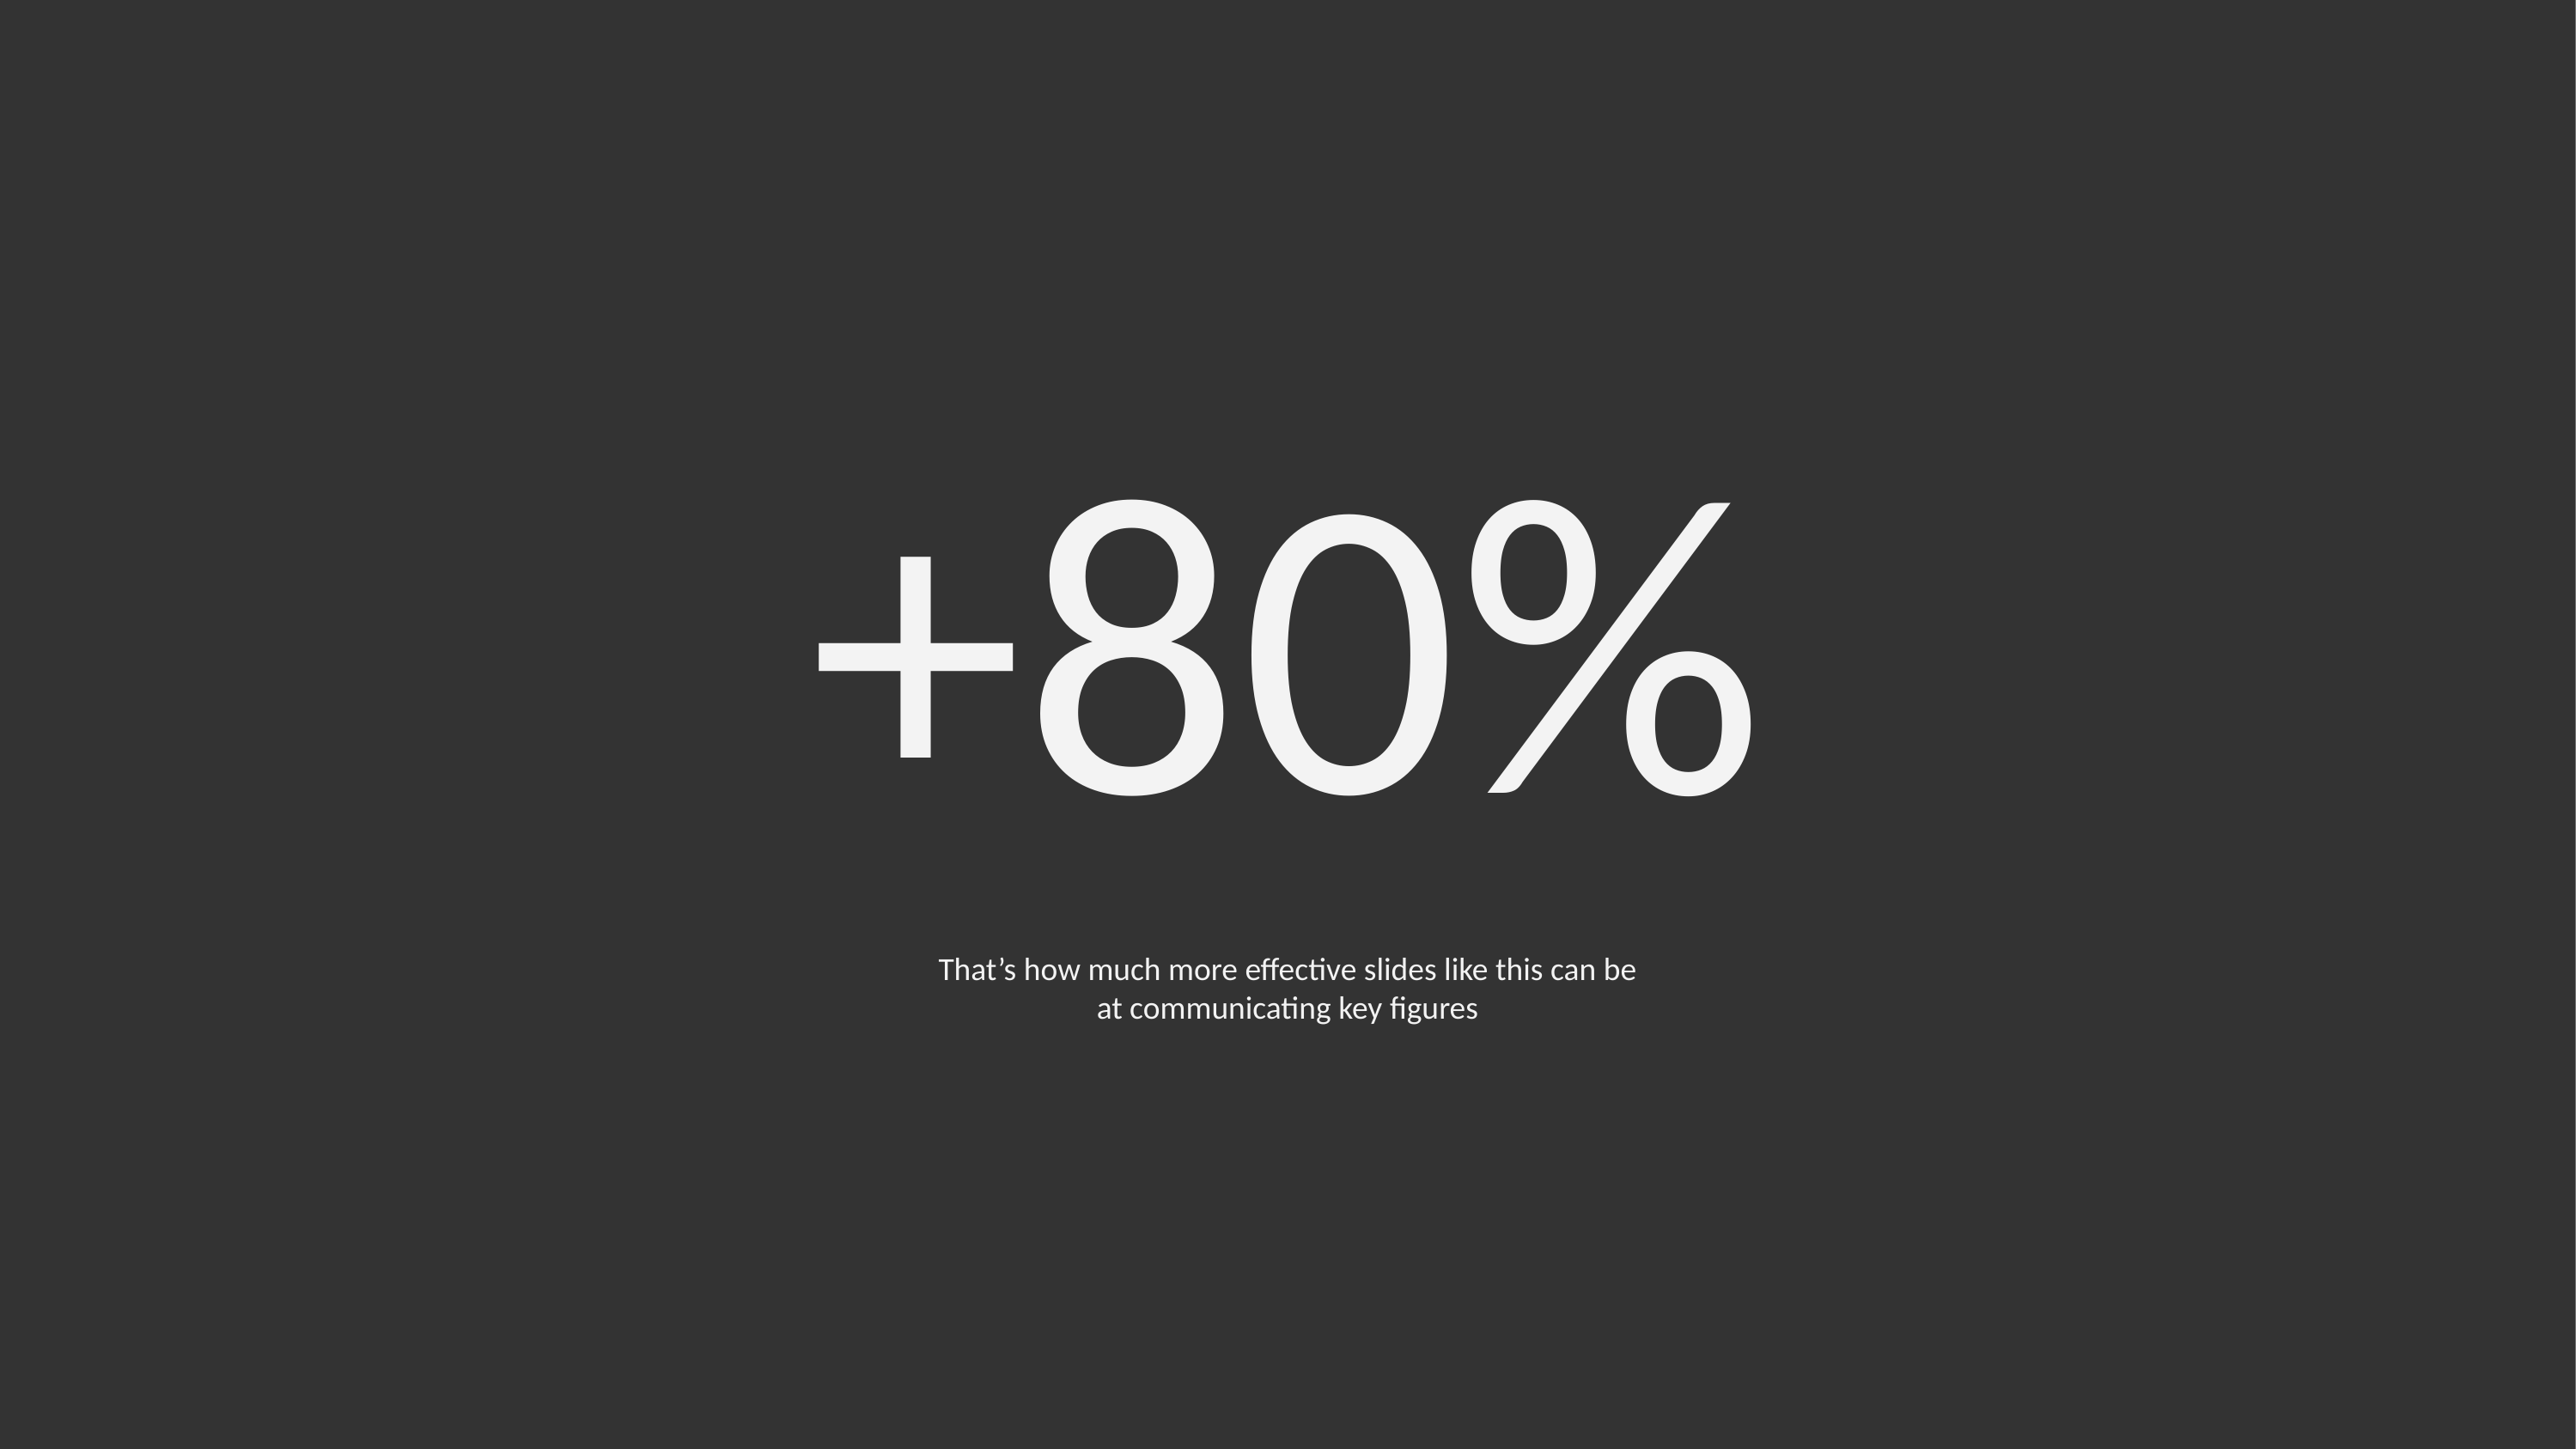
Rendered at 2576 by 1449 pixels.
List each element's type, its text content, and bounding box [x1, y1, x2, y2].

title +80% [130, 351, 2446, 905]
list That’s how much more effective slides like this can be at communicating key figures [449, 922, 2127, 1289]
